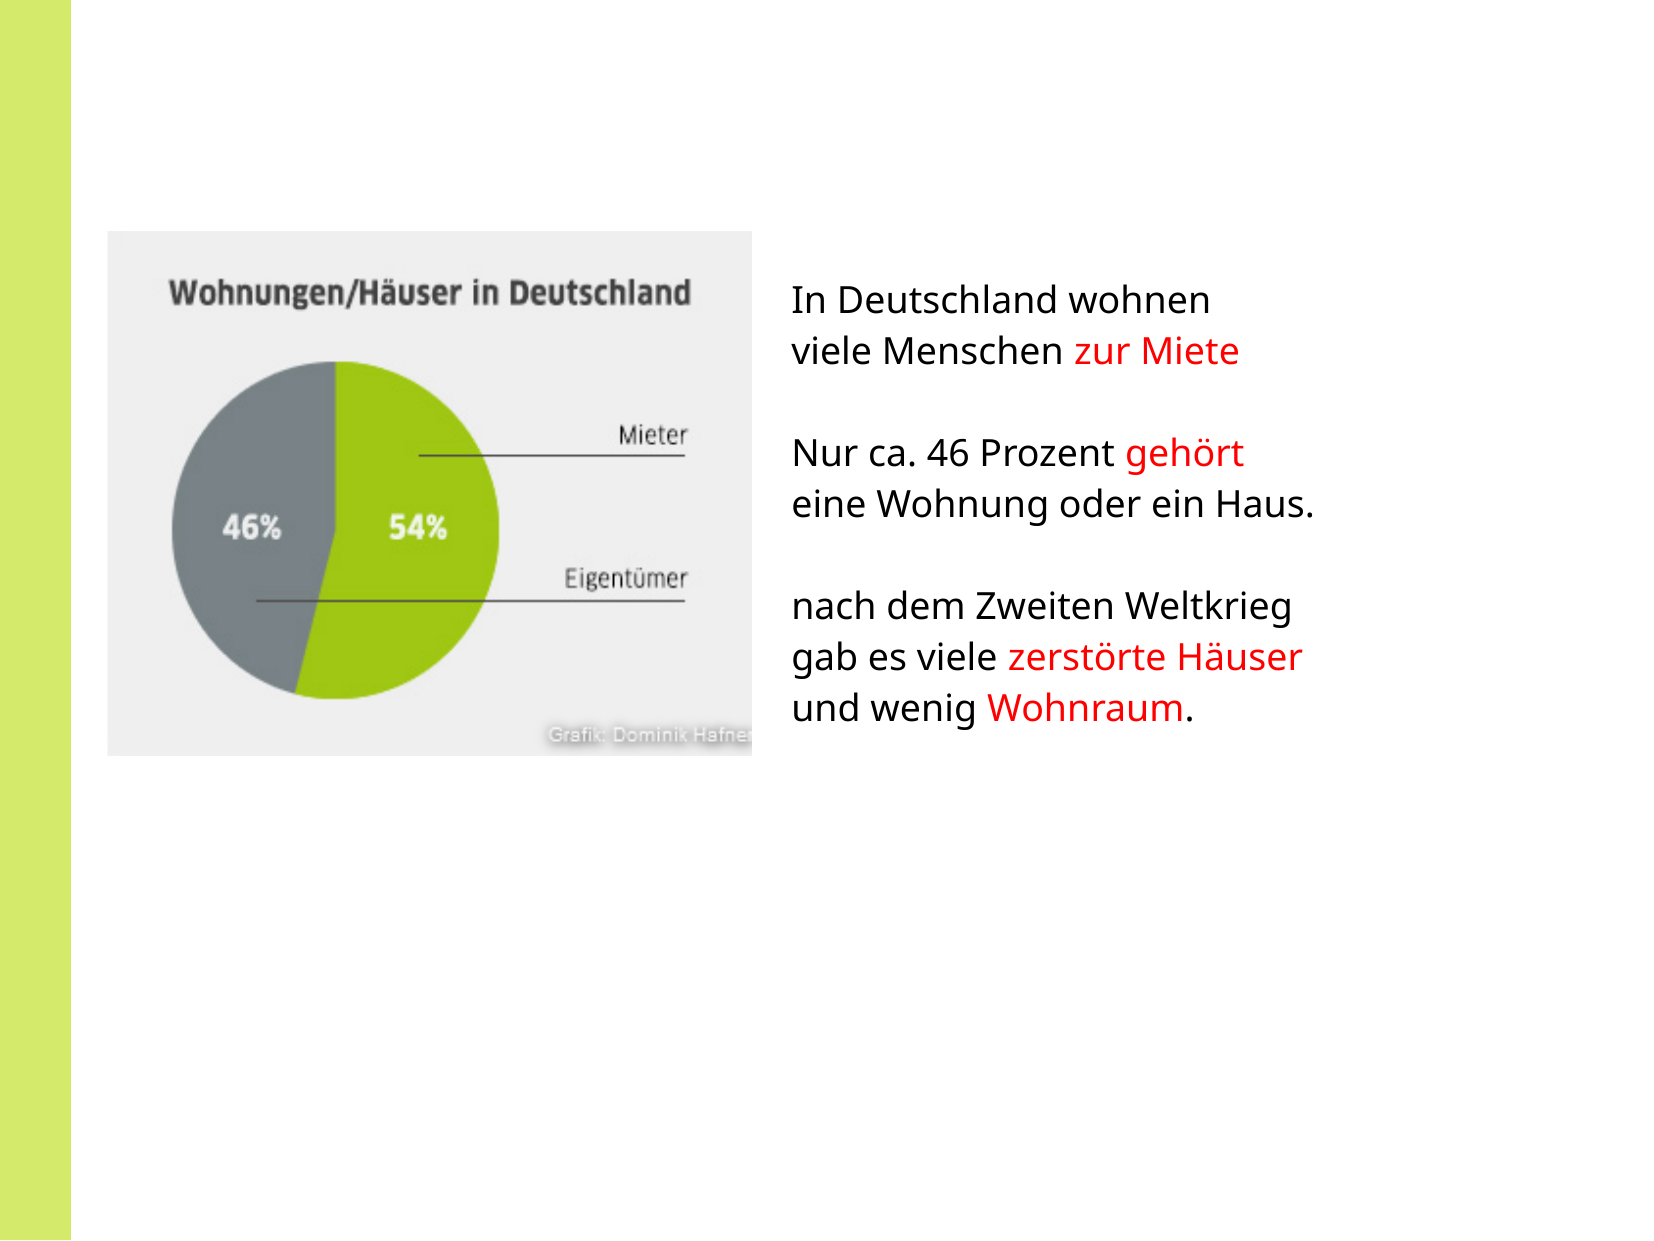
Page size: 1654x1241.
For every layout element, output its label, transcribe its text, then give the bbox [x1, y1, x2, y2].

picture [106, 231, 752, 756]
title In Deutschland wohnen viele Menschen zur Miete Nur ca. 46 Prozent gehört eine Wohnung oder ein Haus. nach dem Zweiten Weltkrieg gab es viele zerstörte Häuser und wenig Wohnraum. [791, 1, 1654, 1057]
text_box [0, 0, 71, 1241]
